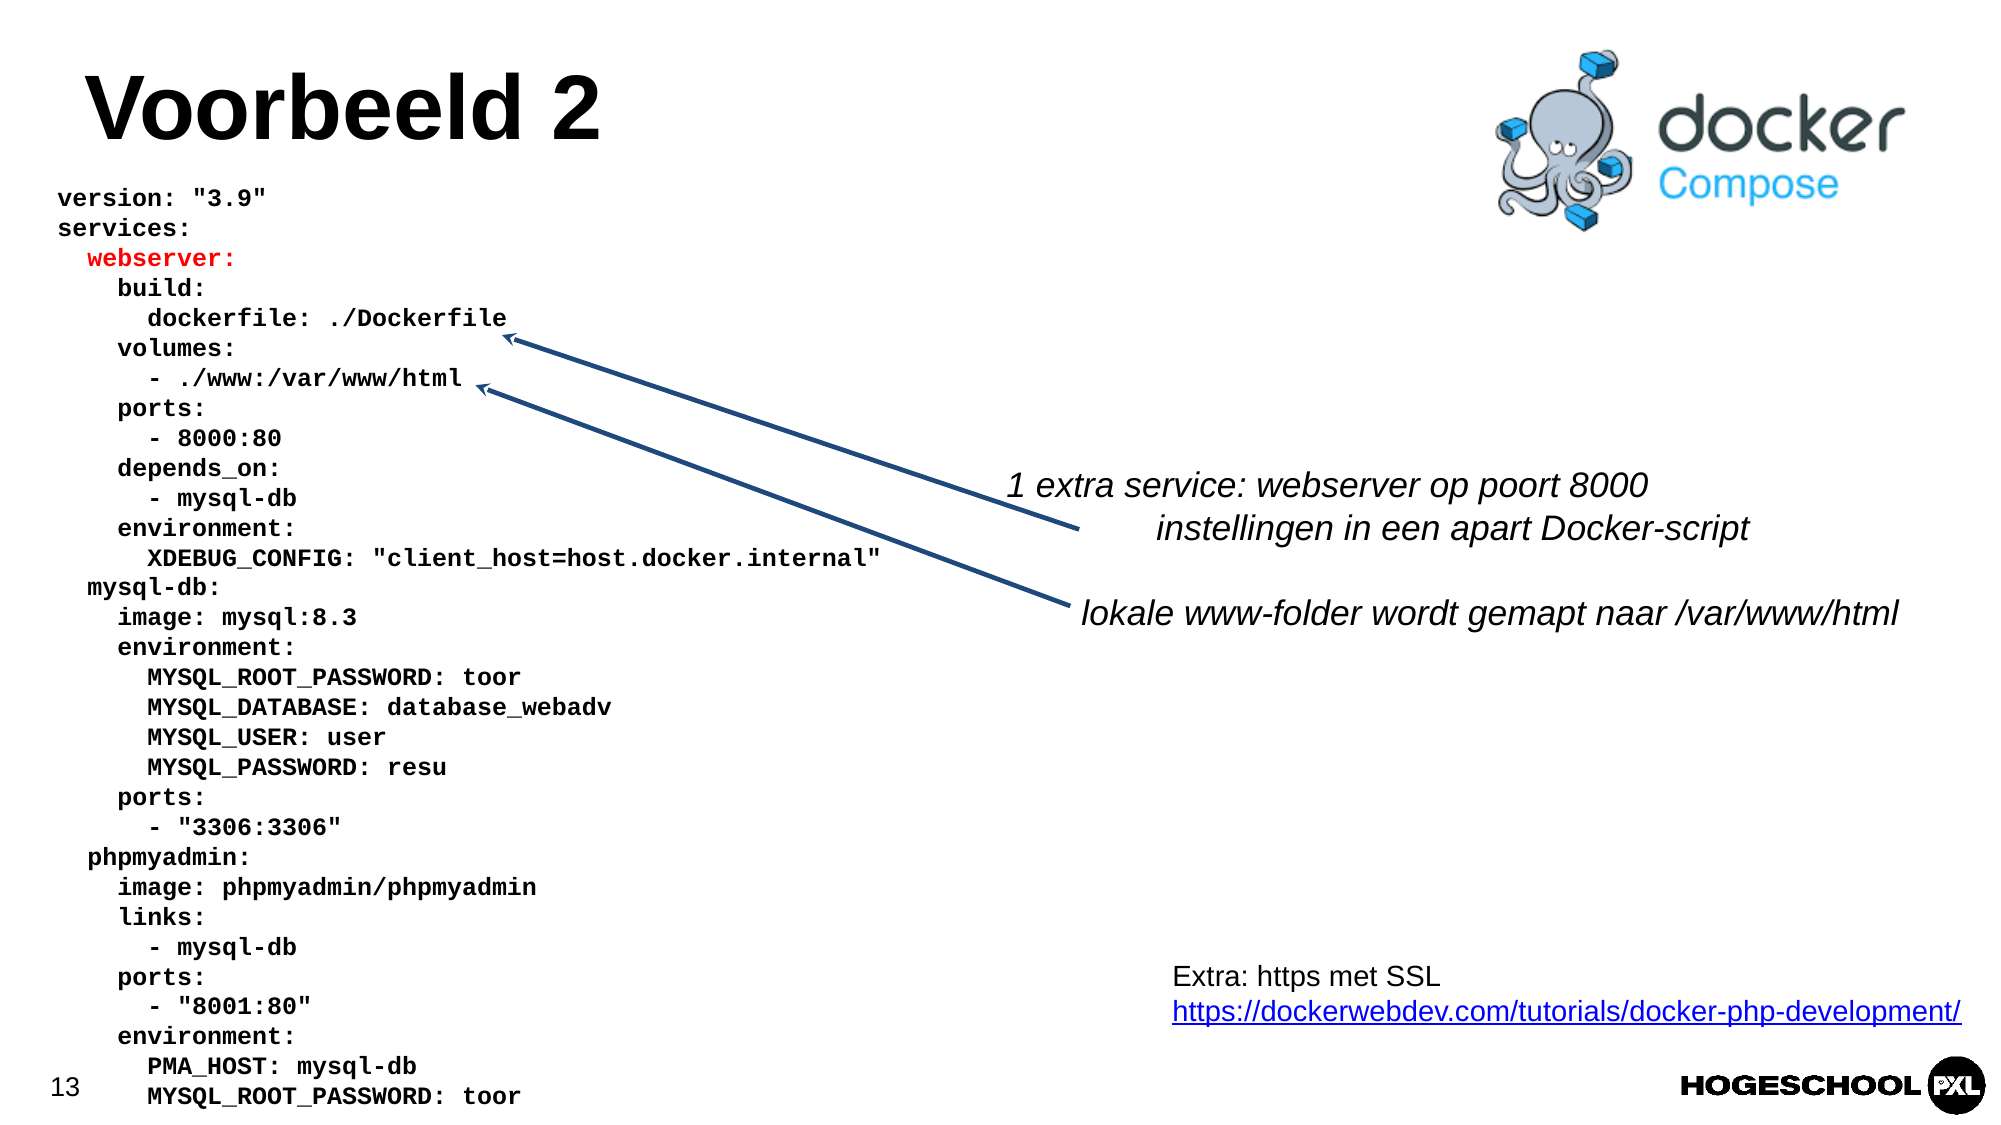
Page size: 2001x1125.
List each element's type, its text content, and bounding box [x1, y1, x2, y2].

picture [1675, 1050, 1991, 1120]
picture [1447, 19, 1955, 262]
text_box Extra: https met SSL https://dockerwebdev.com/tutorials/docker-php-development/ [1157, 942, 1978, 1043]
title Voorbeeld 2 [84, 47, 1447, 209]
text_box version: "3.9" services: webserver: build: dockerfile: ./Dockerfile volumes: - ./www:/var/www/html ports: - 8000:80 depends_on: - mysql-db environment: XDEBUG_CONFIG: "client_host=host.docker.internal" mysql-db: image: mysql:8.3 environment: MYSQL_ROOT_PASSWORD: toor MYSQL_DATABASE: database_webadv MYSQL_USER: user MYSQL_PASSWORD: resu ports: - "3306:3306" phpmyadmin: image: phpmyadmin/phpmyadmin links: - mysql-db ports: - "8001:80" environment: PMA_HOST: mysql-db MYSQL_ROOT_PASSWORD: toor [42, 166, 910, 1066]
slide_number <number> [21, 1054, 95, 1105]
text_box 1 extra service: webserver op poort 8000 instellingen in een apart Docker-script lokale www-folder wordt gemapt naar /var/www/html [991, 447, 2000, 711]
